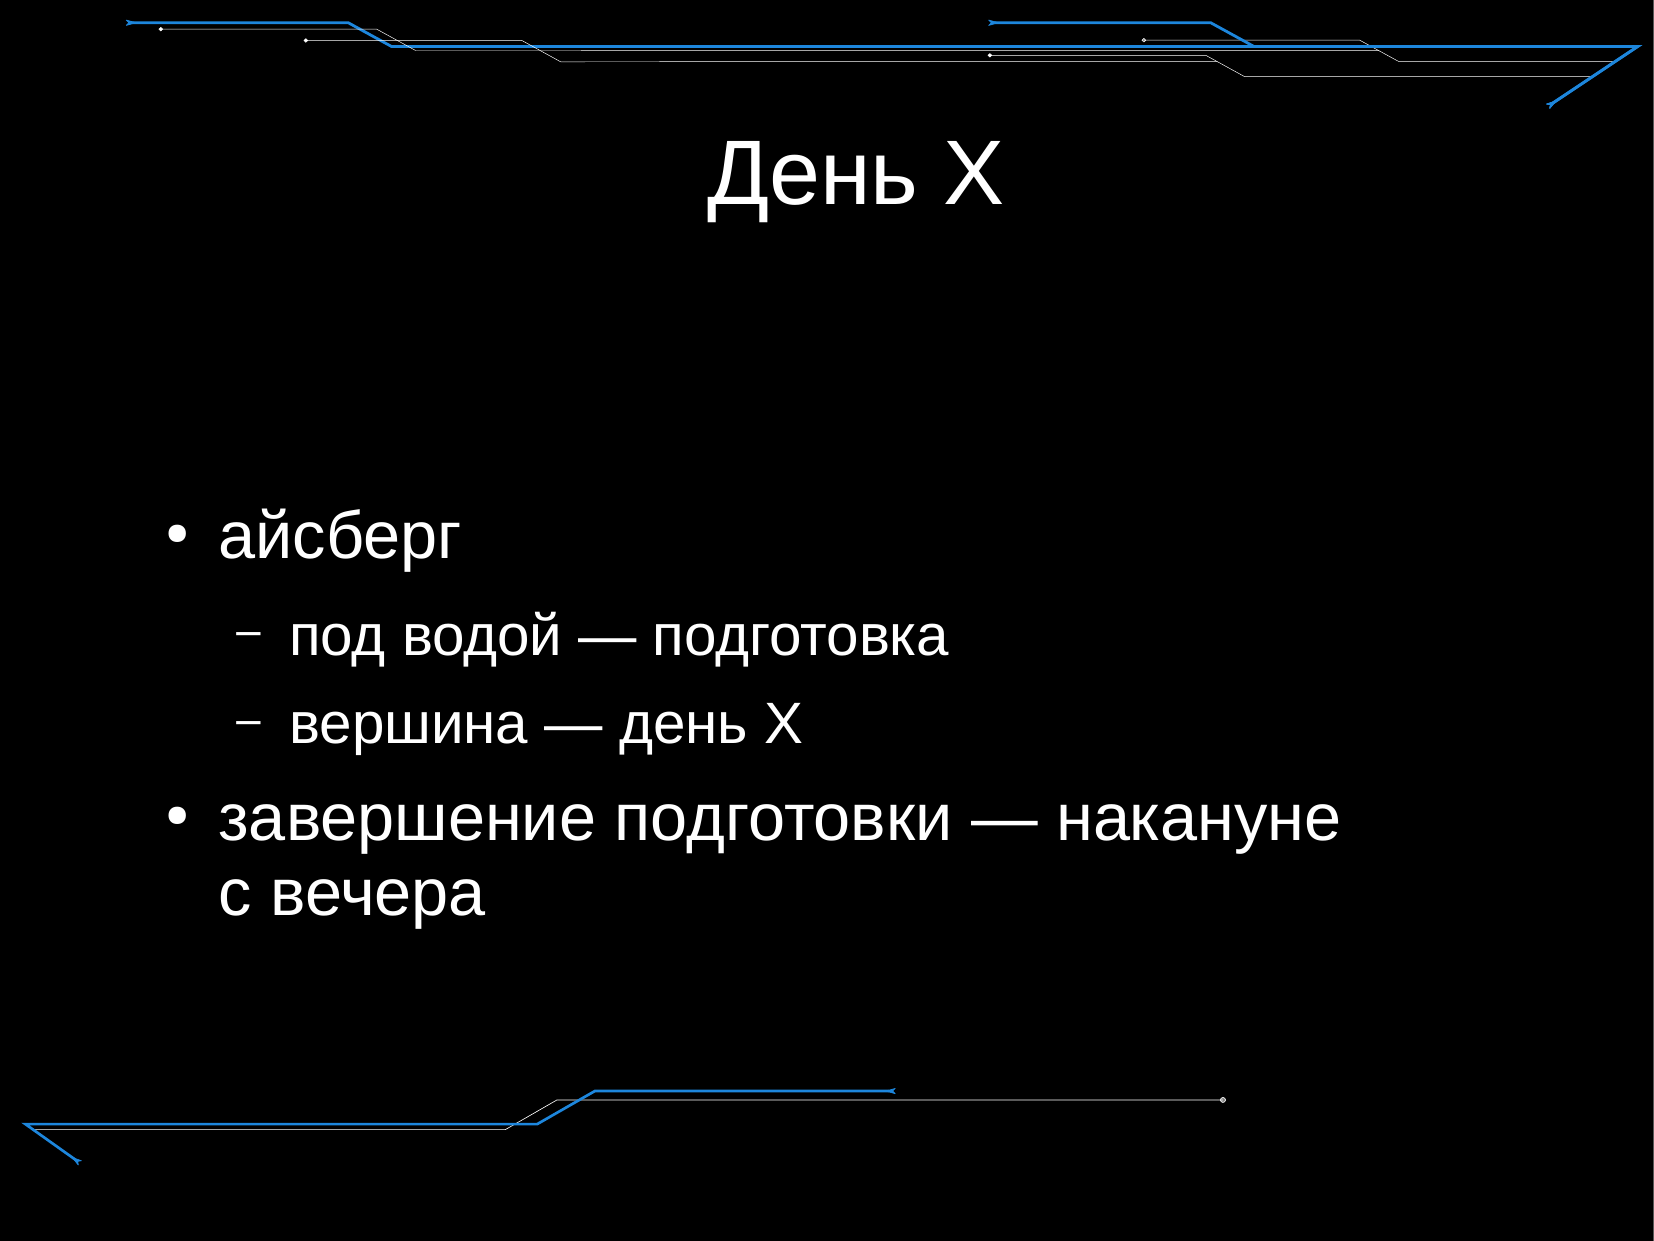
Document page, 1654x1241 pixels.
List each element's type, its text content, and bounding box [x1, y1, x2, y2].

title День Х [147, 70, 1565, 276]
list айсберг под водой — подготовка вершина — день Х завершение подготовки — накануне с вечера [147, 289, 1565, 1081]
